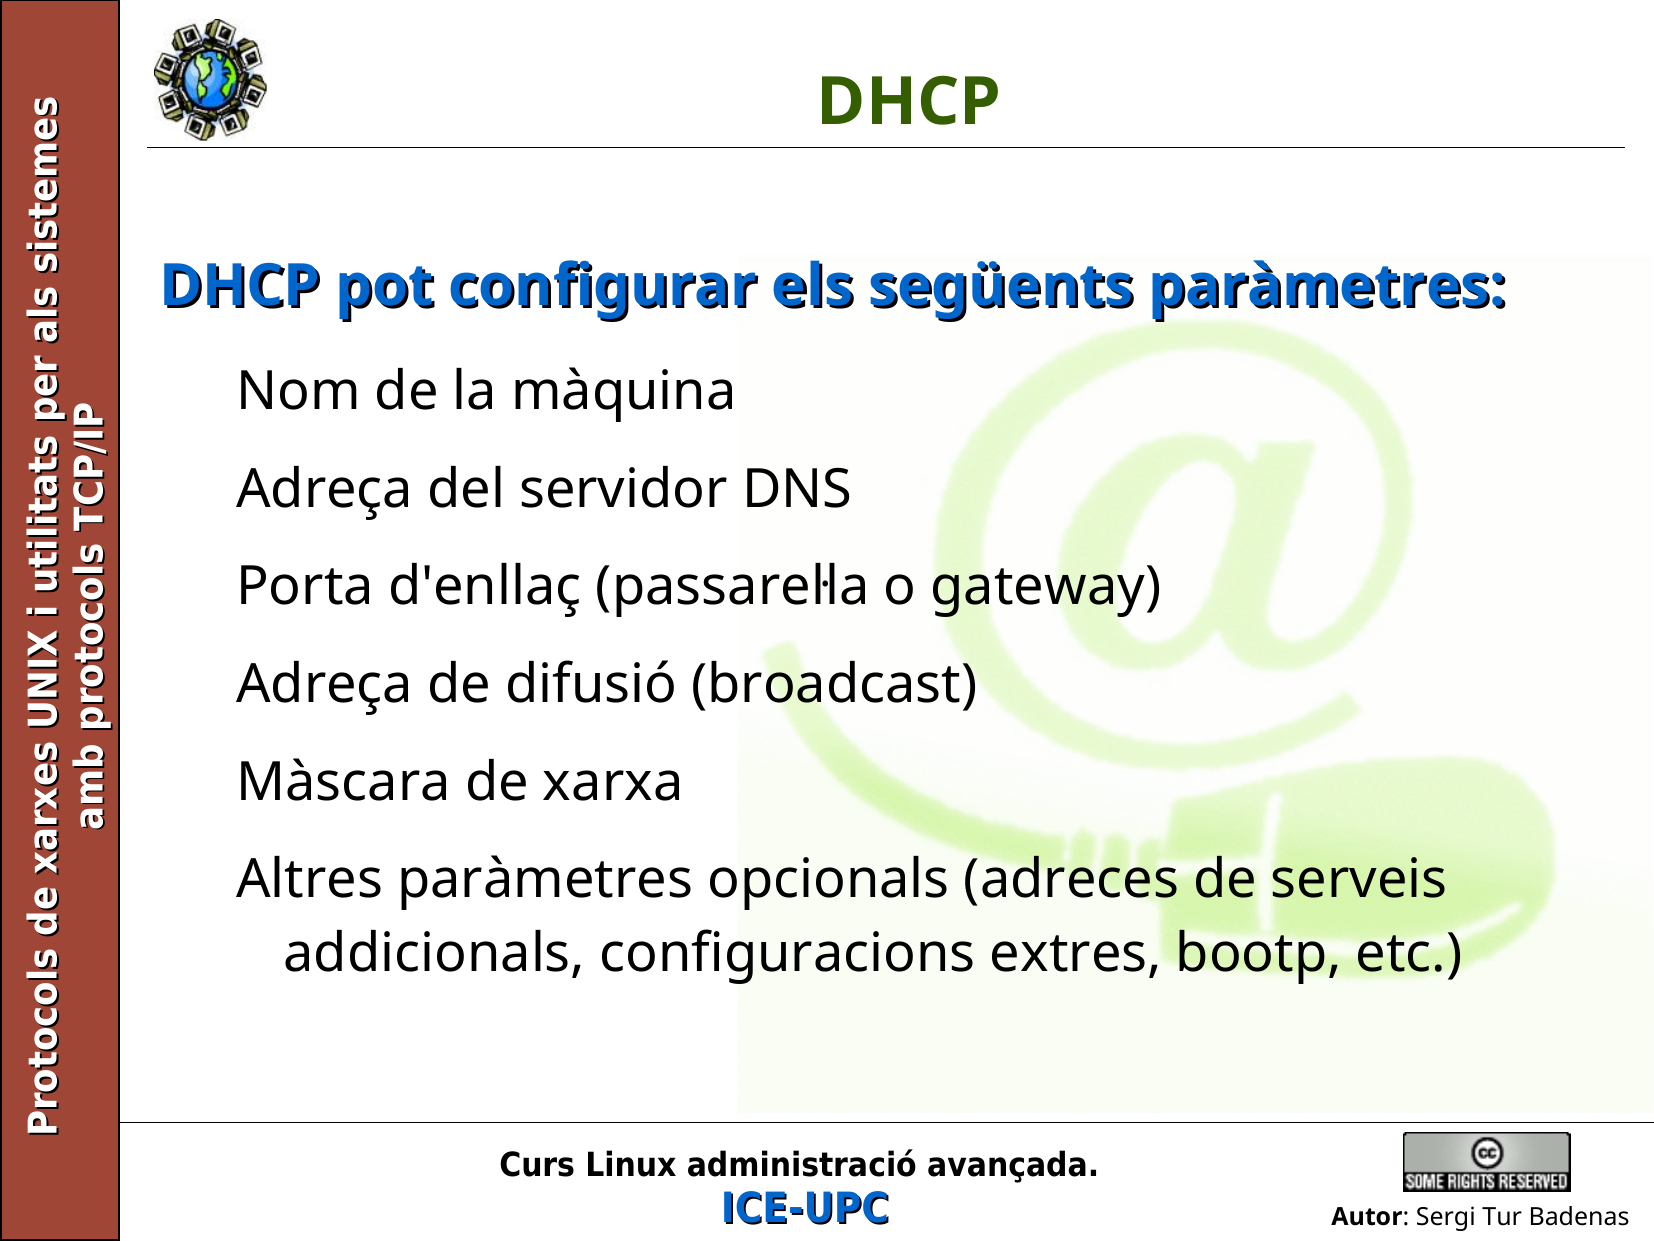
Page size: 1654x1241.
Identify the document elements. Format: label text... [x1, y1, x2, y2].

picture [738, 252, 1654, 1113]
picture [154, 19, 268, 142]
list DHCP pot configurar els següents paràmetres: Nom de la màquina Adreça del servidor DNS Porta d'enllaç (passarel·la o gateway) Adreça de difusió (broadcast) Màscara de xarxa Altres paràmetres opcionals (adreces de serveis addicionals, configuracions extres, bootp, etc.) [141, 242, 1630, 1093]
title DHCP [165, 49, 1654, 148]
picture [1403, 1132, 1571, 1192]
